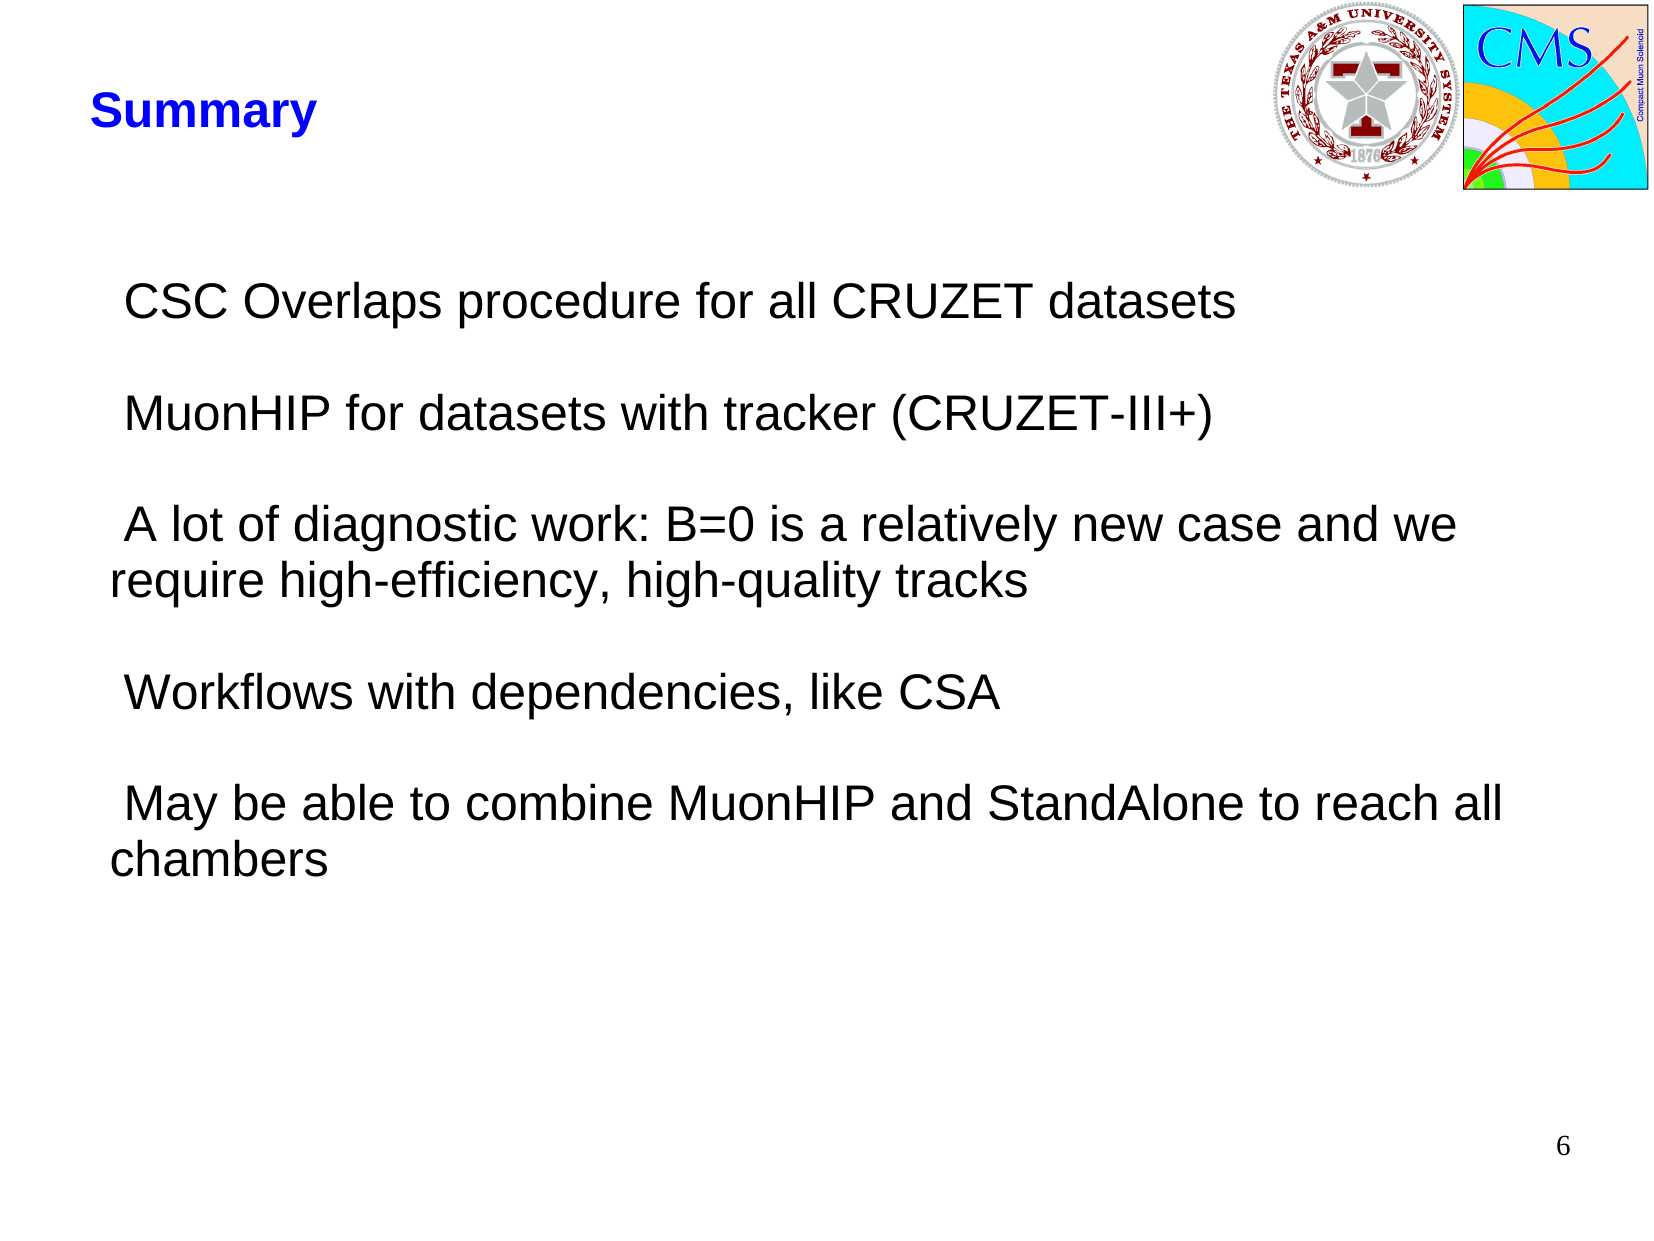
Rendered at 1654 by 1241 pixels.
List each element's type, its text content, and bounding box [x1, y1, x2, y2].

picture [1271, 0, 1461, 188]
picture [1462, 4, 1649, 190]
text_box Summary [75, 75, 333, 155]
text_box CSC Overlaps procedure for all CRUZET datasets MuonHIP for datasets with tracker (CRUZET-III+) A lot of diagnostic work: B=0 is a relatively new case and we require high-efficiency, high-quality tracks Workflows with dependencies, like CSA May be able to combine MuonHIP and StandAlone to reach all chambers [94, 266, 1595, 964]
